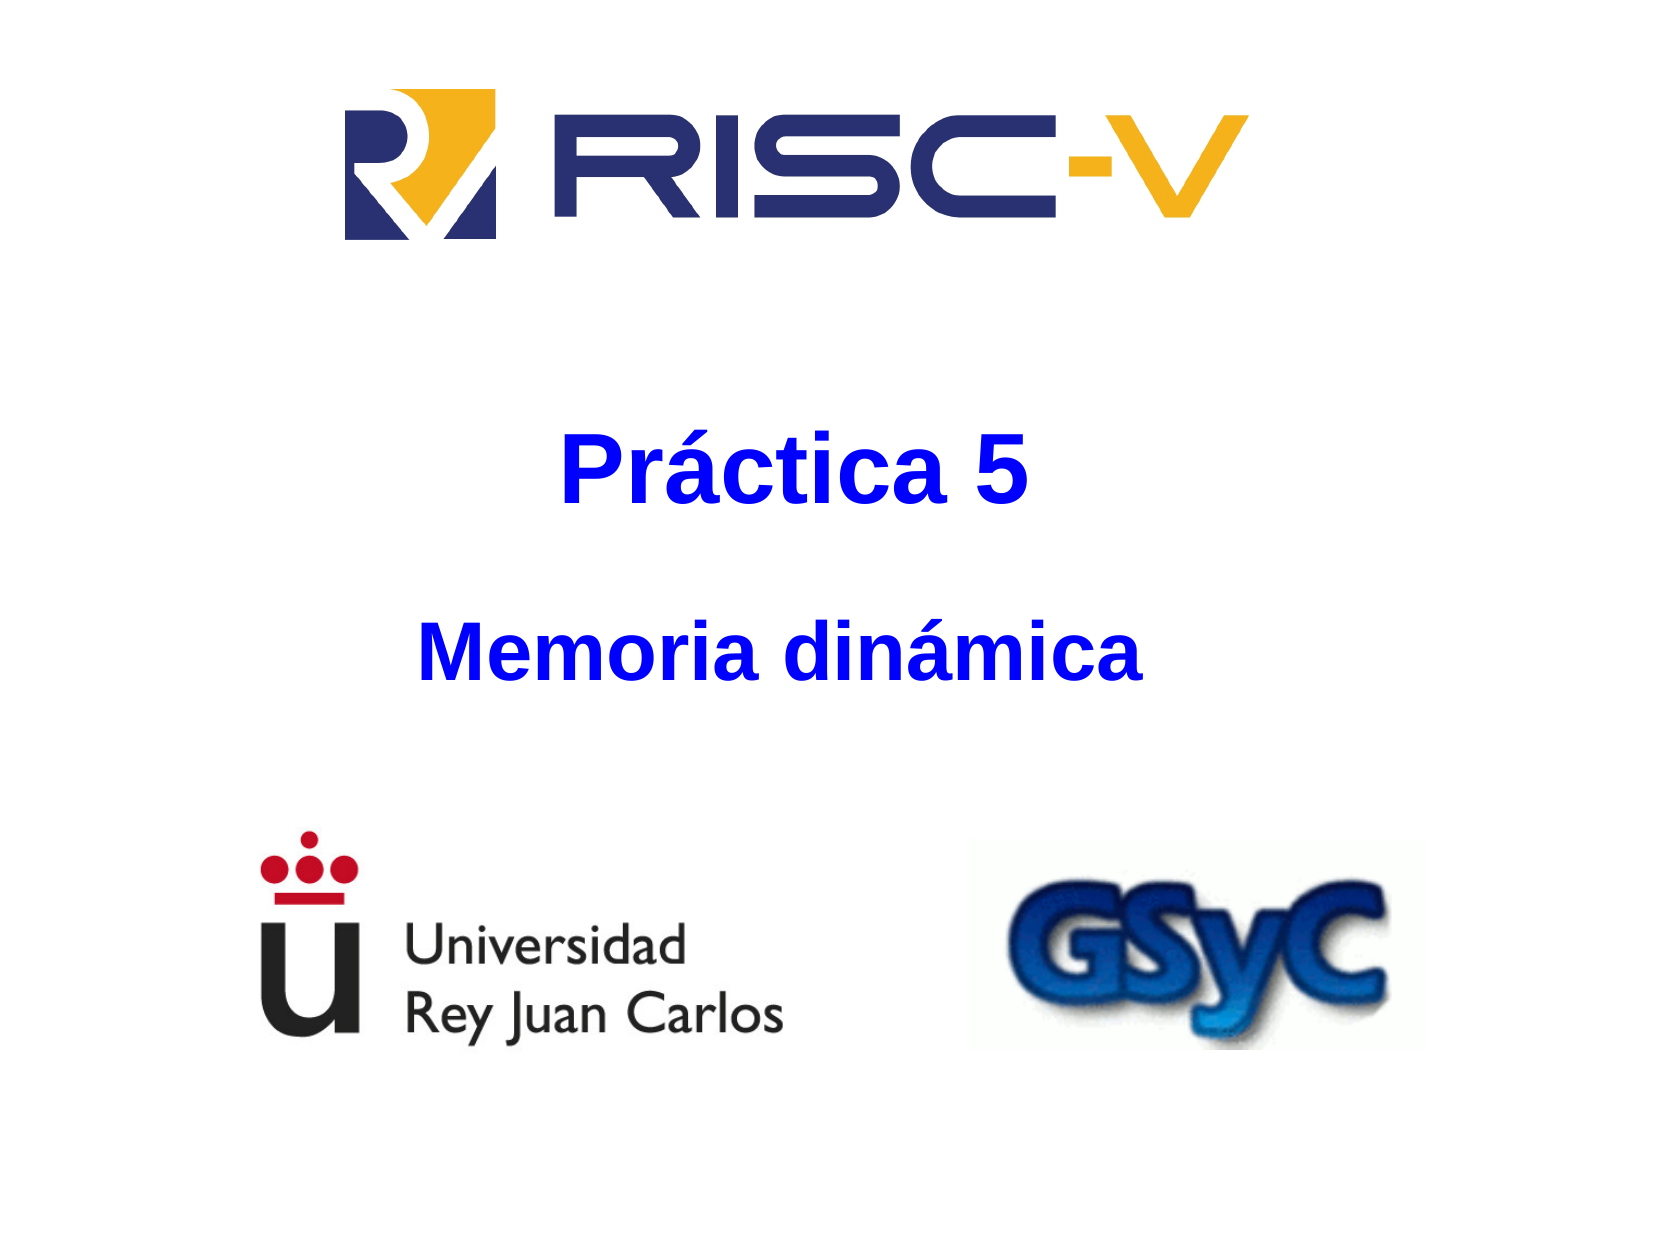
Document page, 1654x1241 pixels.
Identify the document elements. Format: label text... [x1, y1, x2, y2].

picture [226, 809, 811, 1066]
picture [968, 839, 1426, 1051]
title Práctica 5 [525, 413, 1066, 526]
picture [345, 89, 1249, 241]
title Memoria dinámica [255, 540, 1306, 764]
